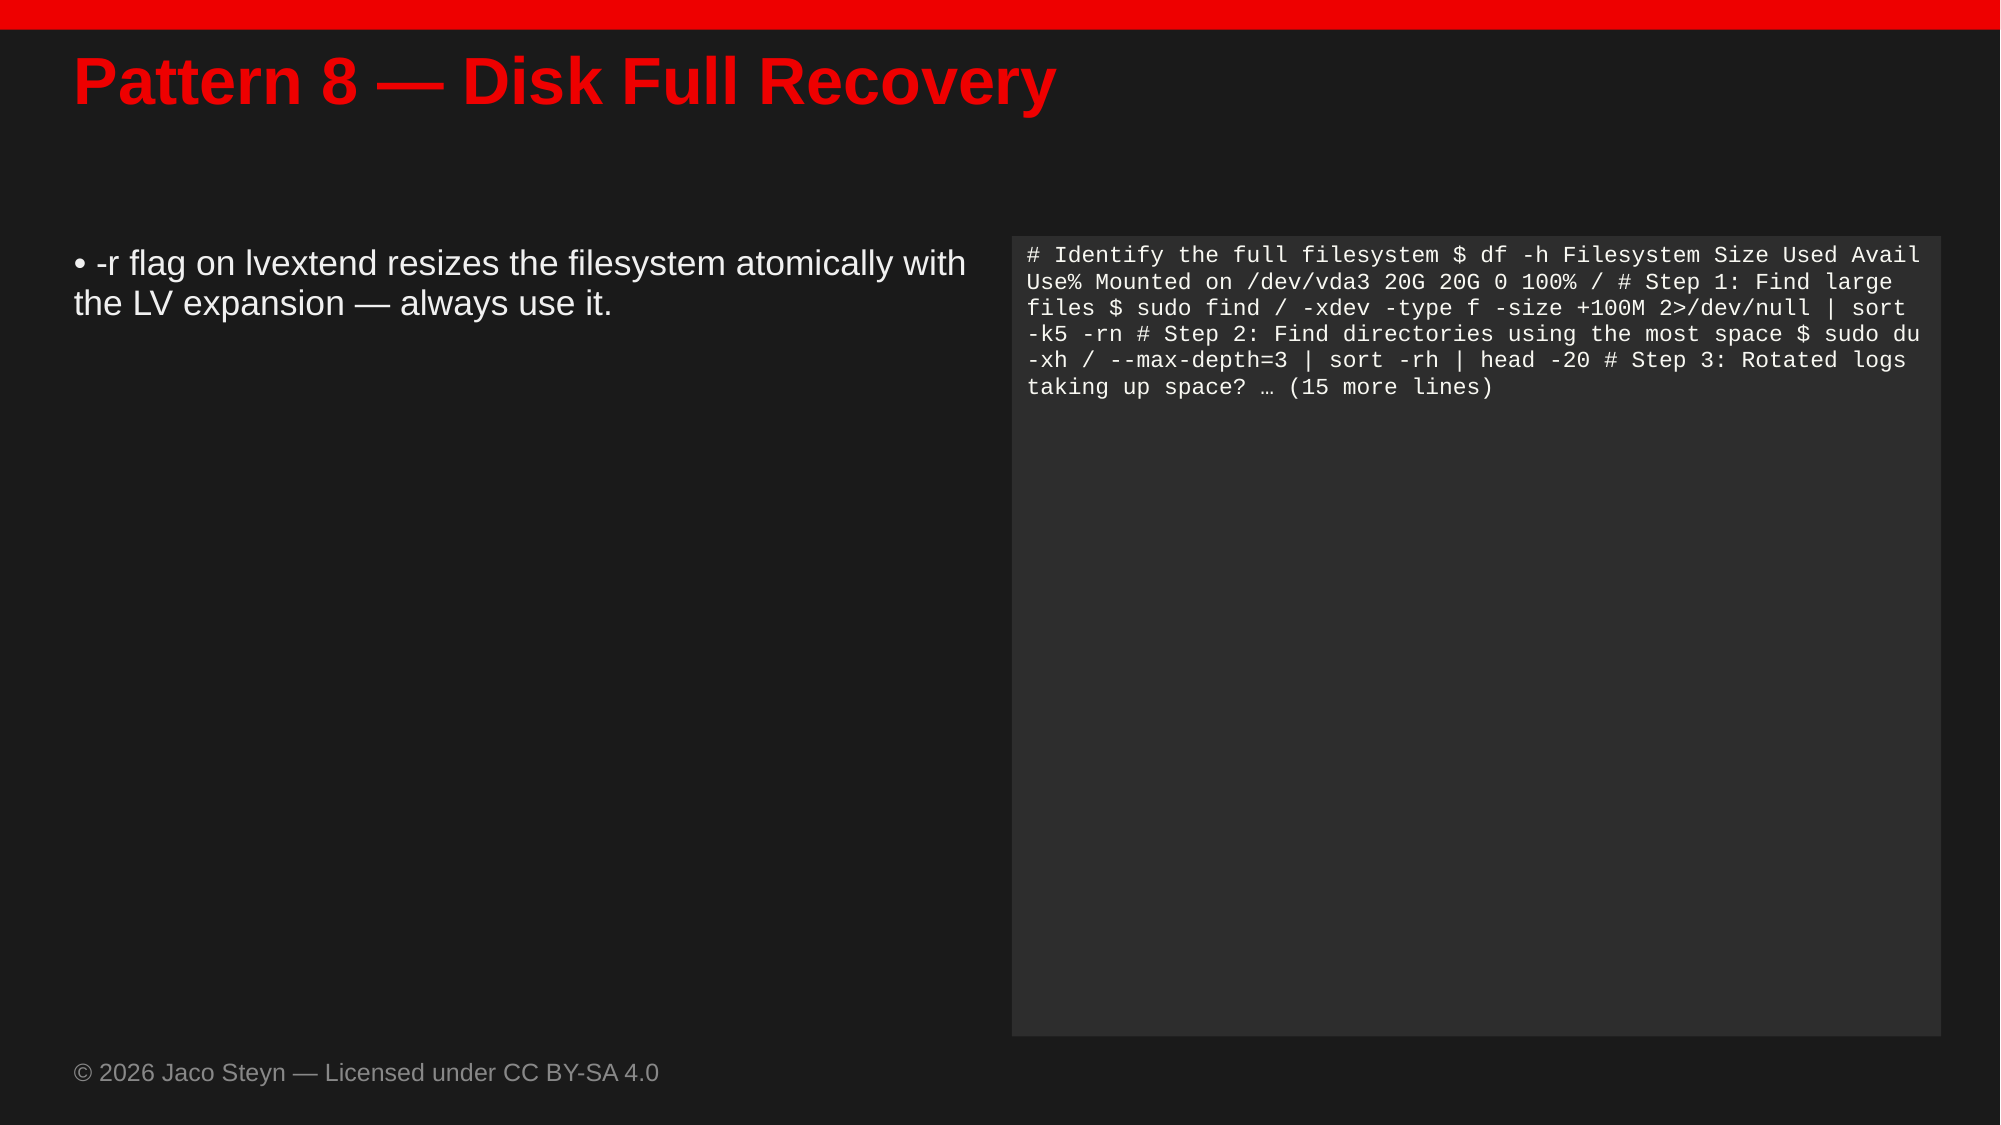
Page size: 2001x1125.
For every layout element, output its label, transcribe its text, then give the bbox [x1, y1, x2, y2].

text_box Pattern 8 — Disk Full Recovery [59, 36, 1942, 208]
text_box # Identify the full filesystem $ df -h Filesystem Size Used Avail Use% Mounted on /dev/vda3 20G 20G 0 100% / # Step 1: Find large files $ sudo find / -xdev -type f -size +100M 2>/dev/null | sort -k5 -rn # Step 2: Find directories using the most space $ sudo du -xh / --max-depth=3 | sort -rh | head -20 # Step 3: Rotated logs taking up space? … (15 more lines) [1011, 236, 1942, 1037]
text_box © 2026 Jaco Steyn — Licensed under CC BY-SA 4.0 [59, 1051, 1942, 1093]
text_box [0, 0, 2001, 30]
text_box • -r flag on lvextend resizes the filesystem atomically with the LV expansion — always use it. [59, 236, 989, 1037]
